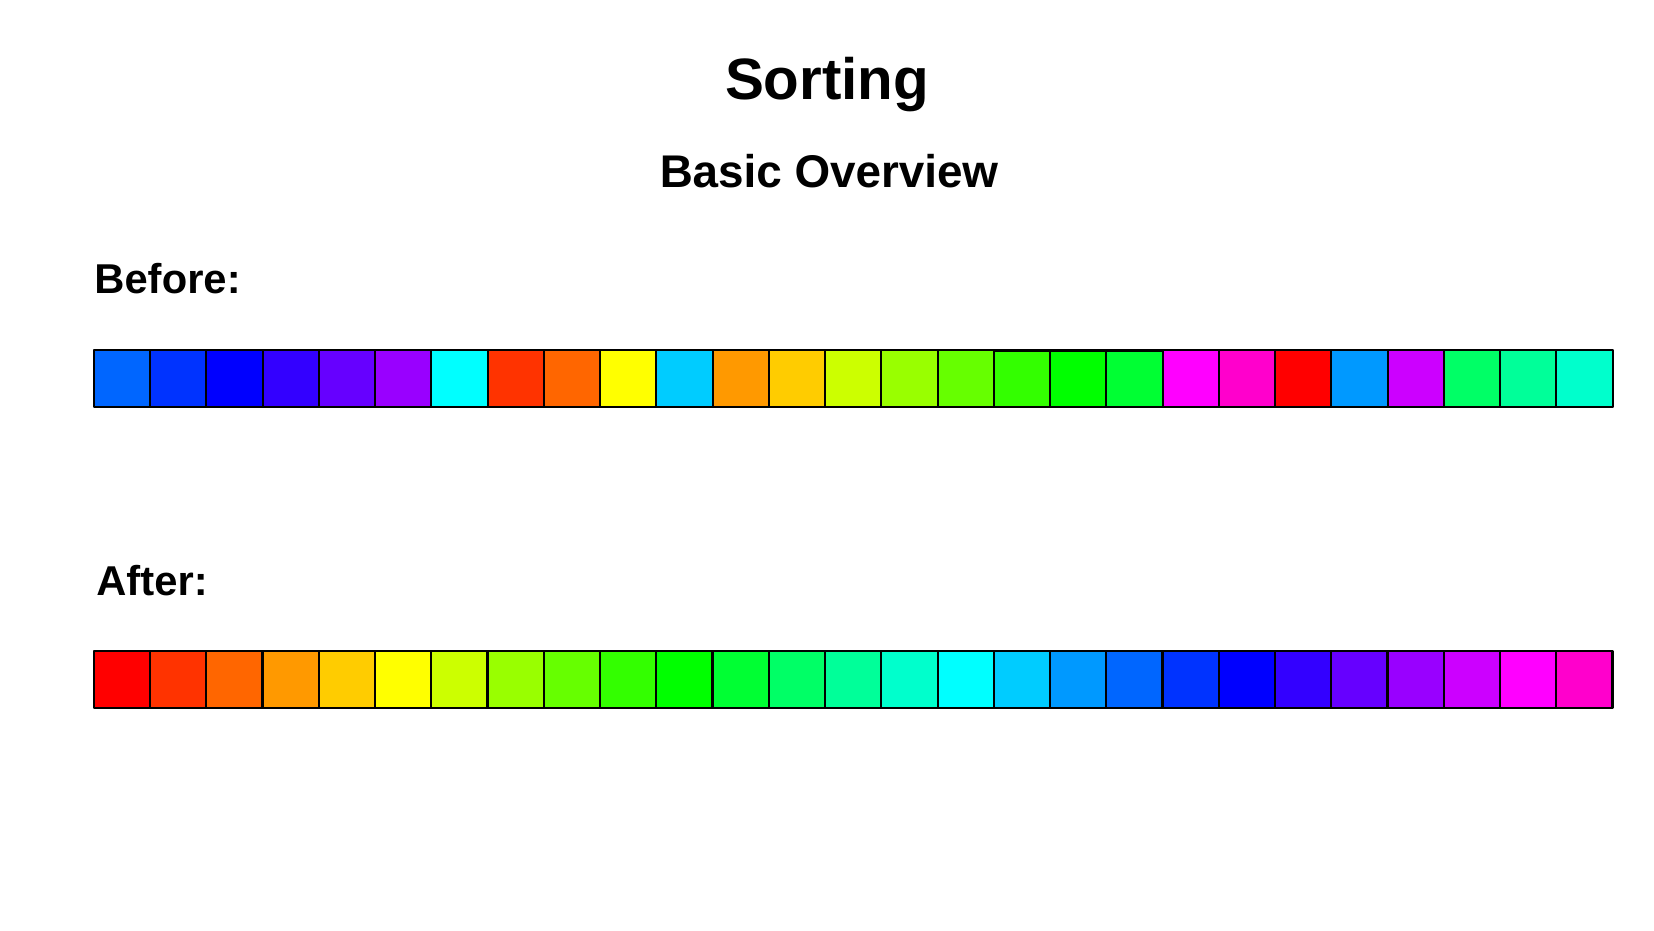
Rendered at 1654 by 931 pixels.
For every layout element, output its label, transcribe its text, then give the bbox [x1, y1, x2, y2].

text_box [938, 651, 1613, 708]
text_box Basic Overview [644, 138, 1400, 219]
text_box [93, 651, 881, 708]
text_box [93, 350, 1556, 407]
title Sorting [82, 2, 1571, 158]
text_box After: [8, 525, 297, 638]
subtitle Before: [23, 222, 312, 336]
